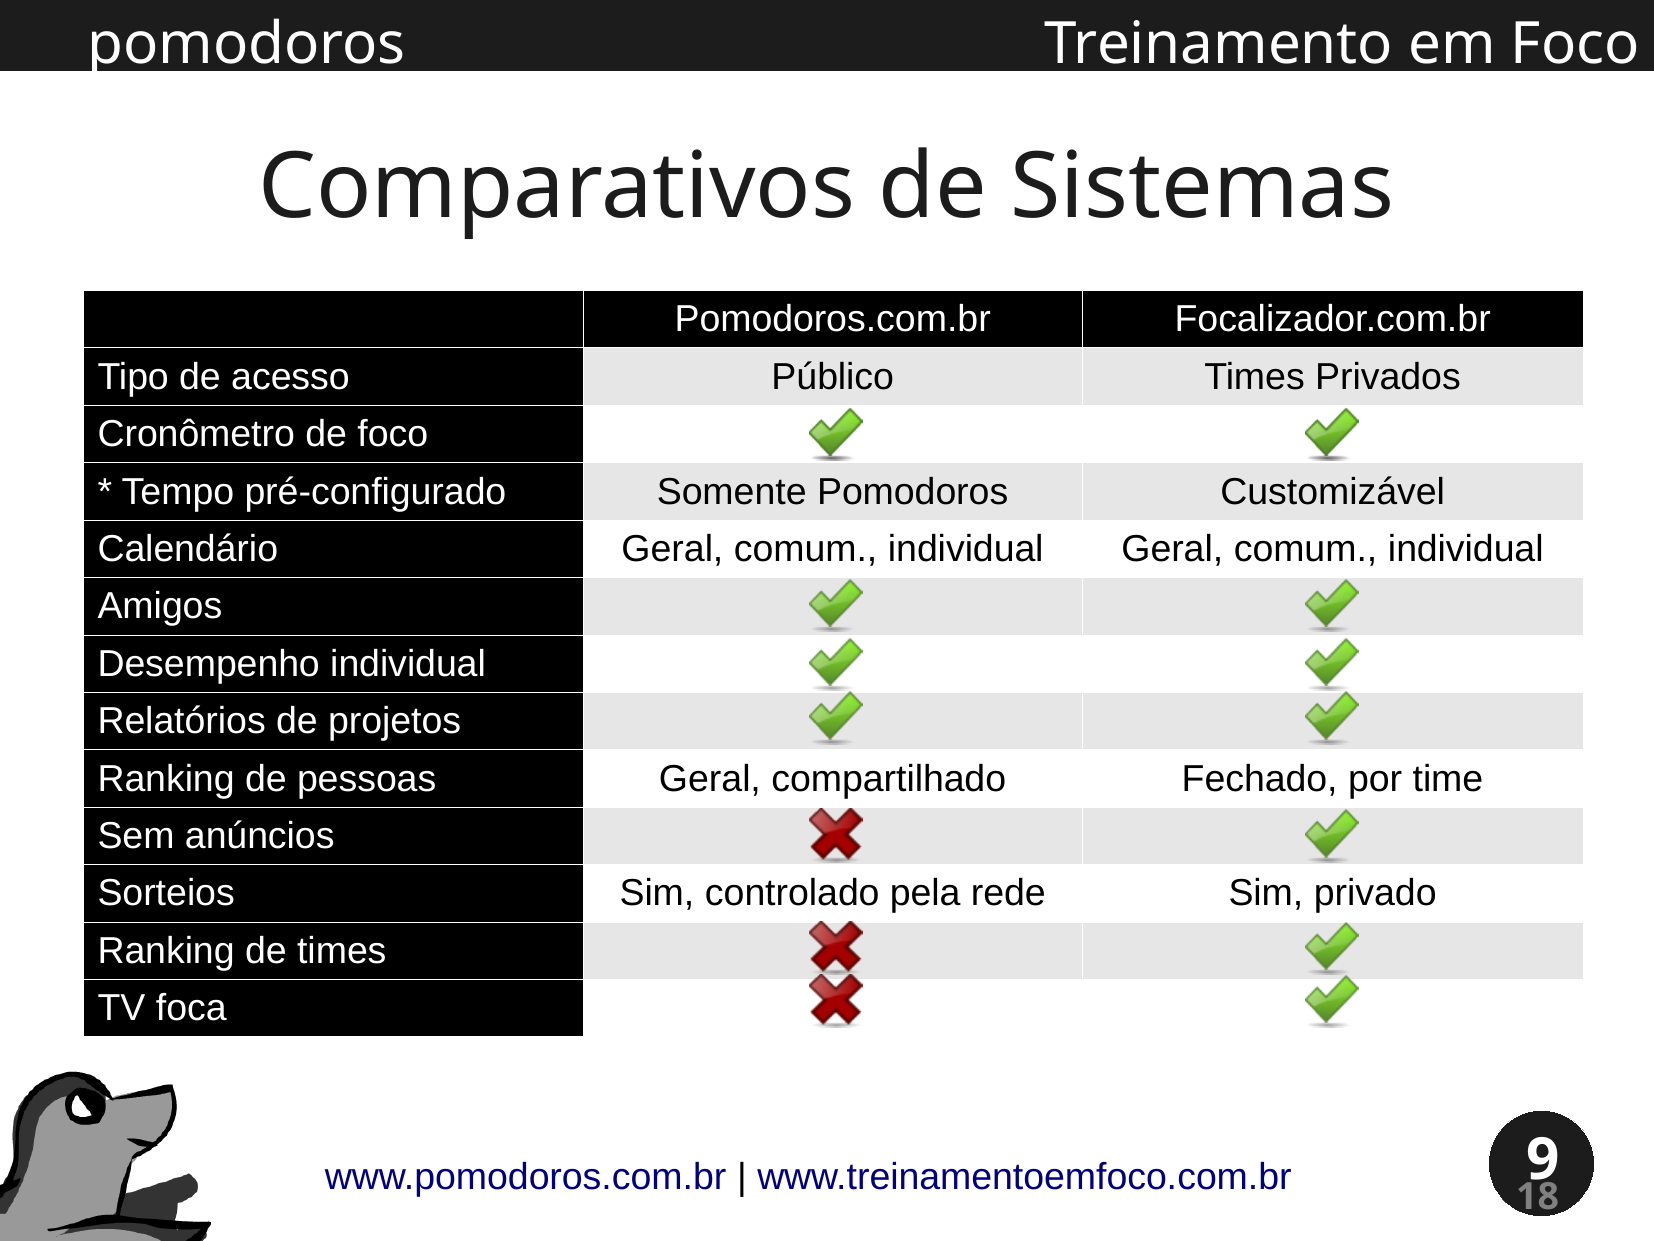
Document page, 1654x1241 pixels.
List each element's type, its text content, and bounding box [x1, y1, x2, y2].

table_cell Público [584, 348, 1082, 405]
picture [809, 808, 863, 863]
table_cell [1083, 980, 1583, 1036]
table_cell Times Privados [1083, 348, 1583, 405]
table_cell [1083, 923, 1305, 979]
table_cell Ranking de pessoas [84, 750, 583, 807]
table_cell [1083, 578, 1583, 635]
table_cell [584, 406, 1082, 462]
table_cell [584, 980, 1082, 1036]
table_cell * Tempo pré-configurado [84, 463, 583, 520]
picture [809, 407, 863, 461]
table_cell Fechado, por time [1083, 750, 1583, 807]
picture [809, 637, 863, 745]
table_cell Sorteios [84, 865, 583, 922]
table_cell Ranking de times [84, 923, 583, 979]
table_cell Geral, comum., individual [1083, 521, 1583, 577]
table_cell Geral, comum., individual [584, 521, 1082, 577]
table_cell Somente Pomodoros [584, 463, 1082, 520]
table_cell [584, 578, 1082, 635]
table_cell Customizável [1083, 463, 1583, 520]
table_cell [584, 693, 1082, 749]
table_cell Sim, privado [1083, 865, 1583, 922]
table_cell [1083, 406, 1583, 462]
table_header Pomodoros.com.br [584, 291, 1082, 347]
table_cell Sem anúncios [84, 808, 583, 864]
table_cell [584, 636, 1082, 692]
table_cell [1359, 923, 1583, 979]
picture [1305, 808, 1359, 863]
table_cell Desempenho individual [84, 636, 583, 692]
table_cell Cronômetro de foco [84, 406, 583, 462]
table_header Focalizador.com.br [1083, 291, 1583, 347]
table_cell [584, 923, 809, 979]
table_cell [863, 923, 1082, 979]
title Comparativos de Sistemas [82, 78, 1571, 287]
table_cell [1083, 693, 1583, 749]
table_cell Tipo de acesso [84, 348, 583, 405]
table_cell Geral, compartilhado [584, 750, 1082, 807]
table_cell Sim, controlado pela rede [584, 865, 1082, 922]
picture [1305, 921, 1359, 1028]
table_cell TV foca [84, 980, 583, 1036]
table_cell Relatórios de projetos [84, 693, 583, 749]
picture [1305, 578, 1359, 632]
table_cell Amigos [84, 578, 583, 635]
picture [1305, 637, 1359, 745]
picture [0, 1003, 249, 1241]
table_cell Calendário [84, 521, 583, 577]
table_cell [1083, 636, 1583, 692]
table_header [84, 291, 583, 347]
picture [809, 921, 863, 1028]
table_cell [584, 808, 1082, 864]
picture [1305, 407, 1359, 461]
table_cell [1083, 808, 1583, 864]
picture [809, 578, 863, 632]
